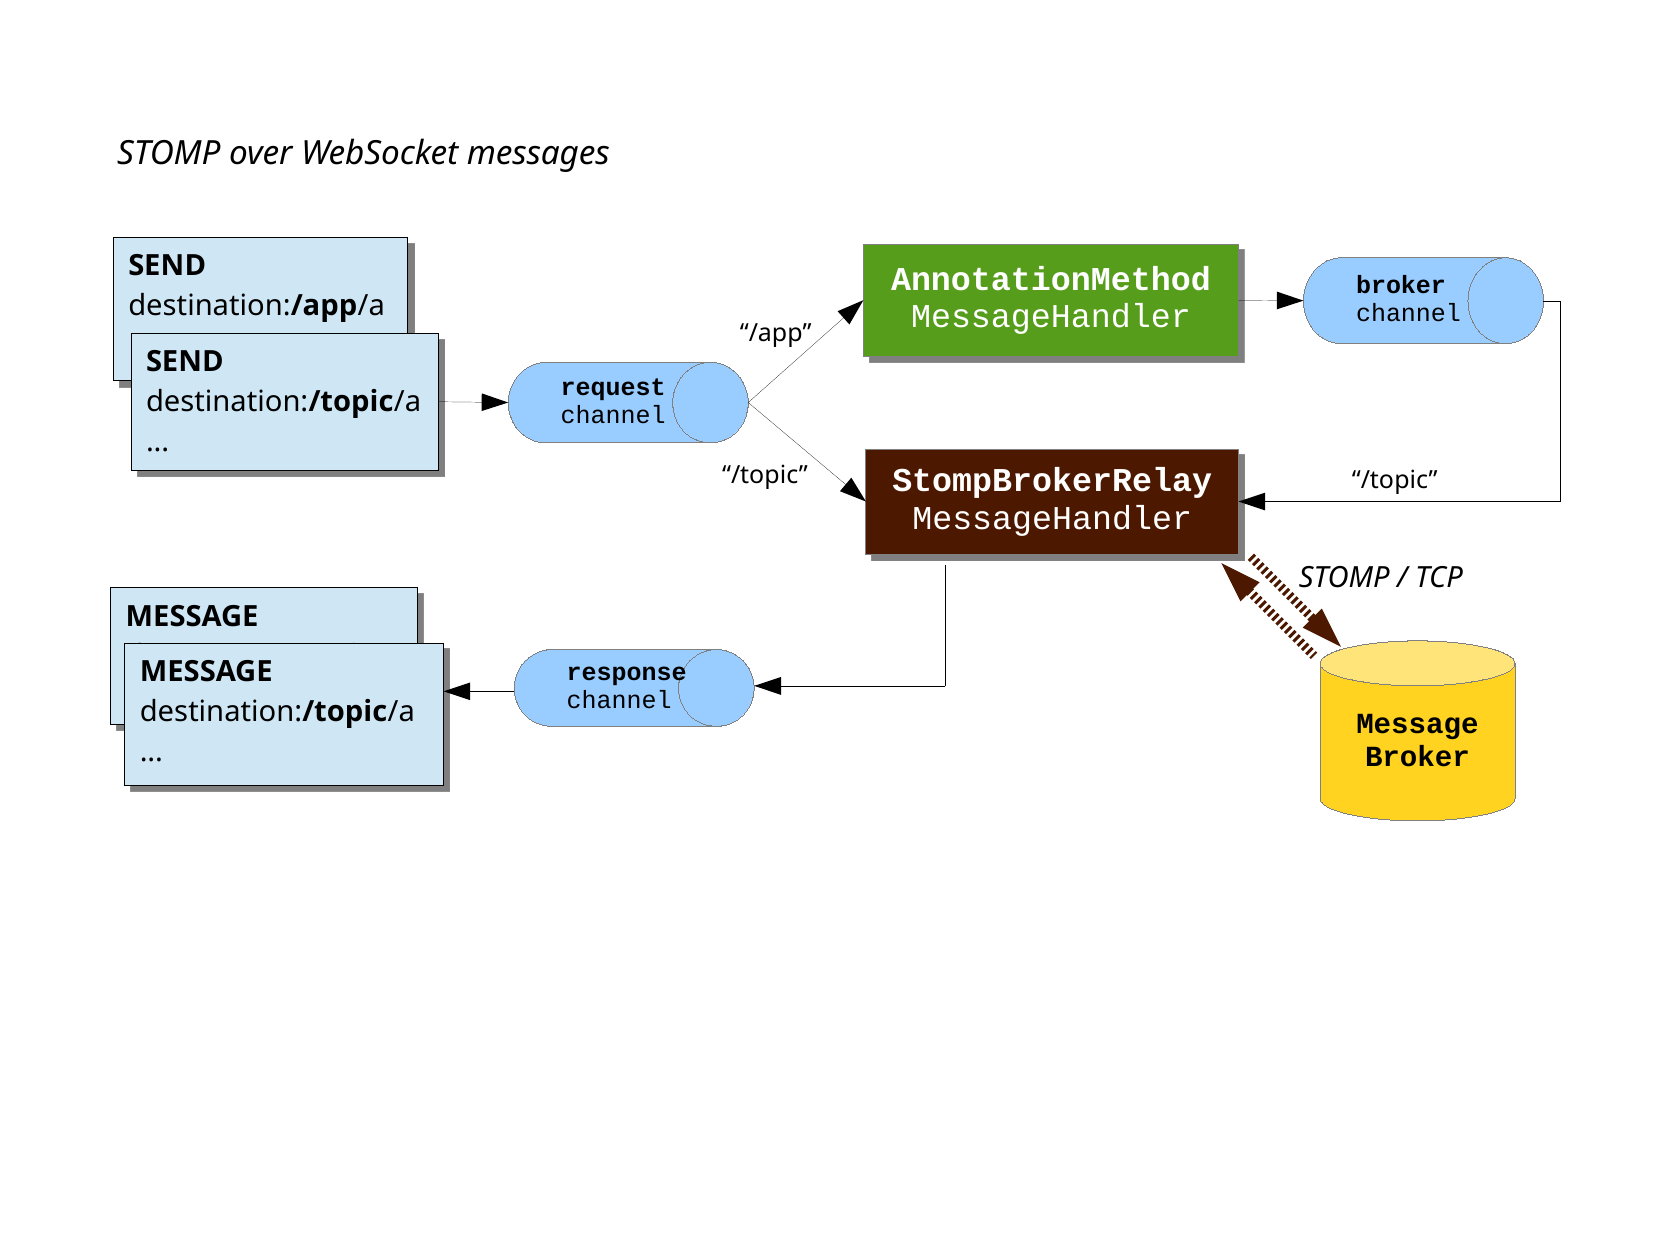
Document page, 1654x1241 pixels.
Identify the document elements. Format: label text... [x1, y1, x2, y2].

text_box “/topic” [1337, 453, 1488, 510]
text_box SEND destination:/topic/a ... [131, 333, 439, 471]
text_box “/topic” [707, 449, 849, 499]
text_box broker channel [1303, 257, 1544, 344]
text_box MESSAGE destination:/topic/a ... [124, 643, 444, 786]
text_box Message Broker [1320, 664, 1516, 821]
text_box “/app” [725, 307, 846, 357]
text_box StompBrokerRelay MessageHandler [865, 449, 1239, 555]
text_box request channel [508, 362, 749, 443]
text_box SEND destination:/app/a [113, 237, 408, 381]
text_box STOMP / TCP [1284, 549, 1524, 605]
text_box AnnotationMethod MessageHandler [863, 244, 1239, 357]
text_box STOMP over WebSocket messages [102, 121, 736, 181]
text_box MESSAGE destination:/topic/a ... [110, 587, 418, 725]
text_box response channel [514, 649, 755, 727]
